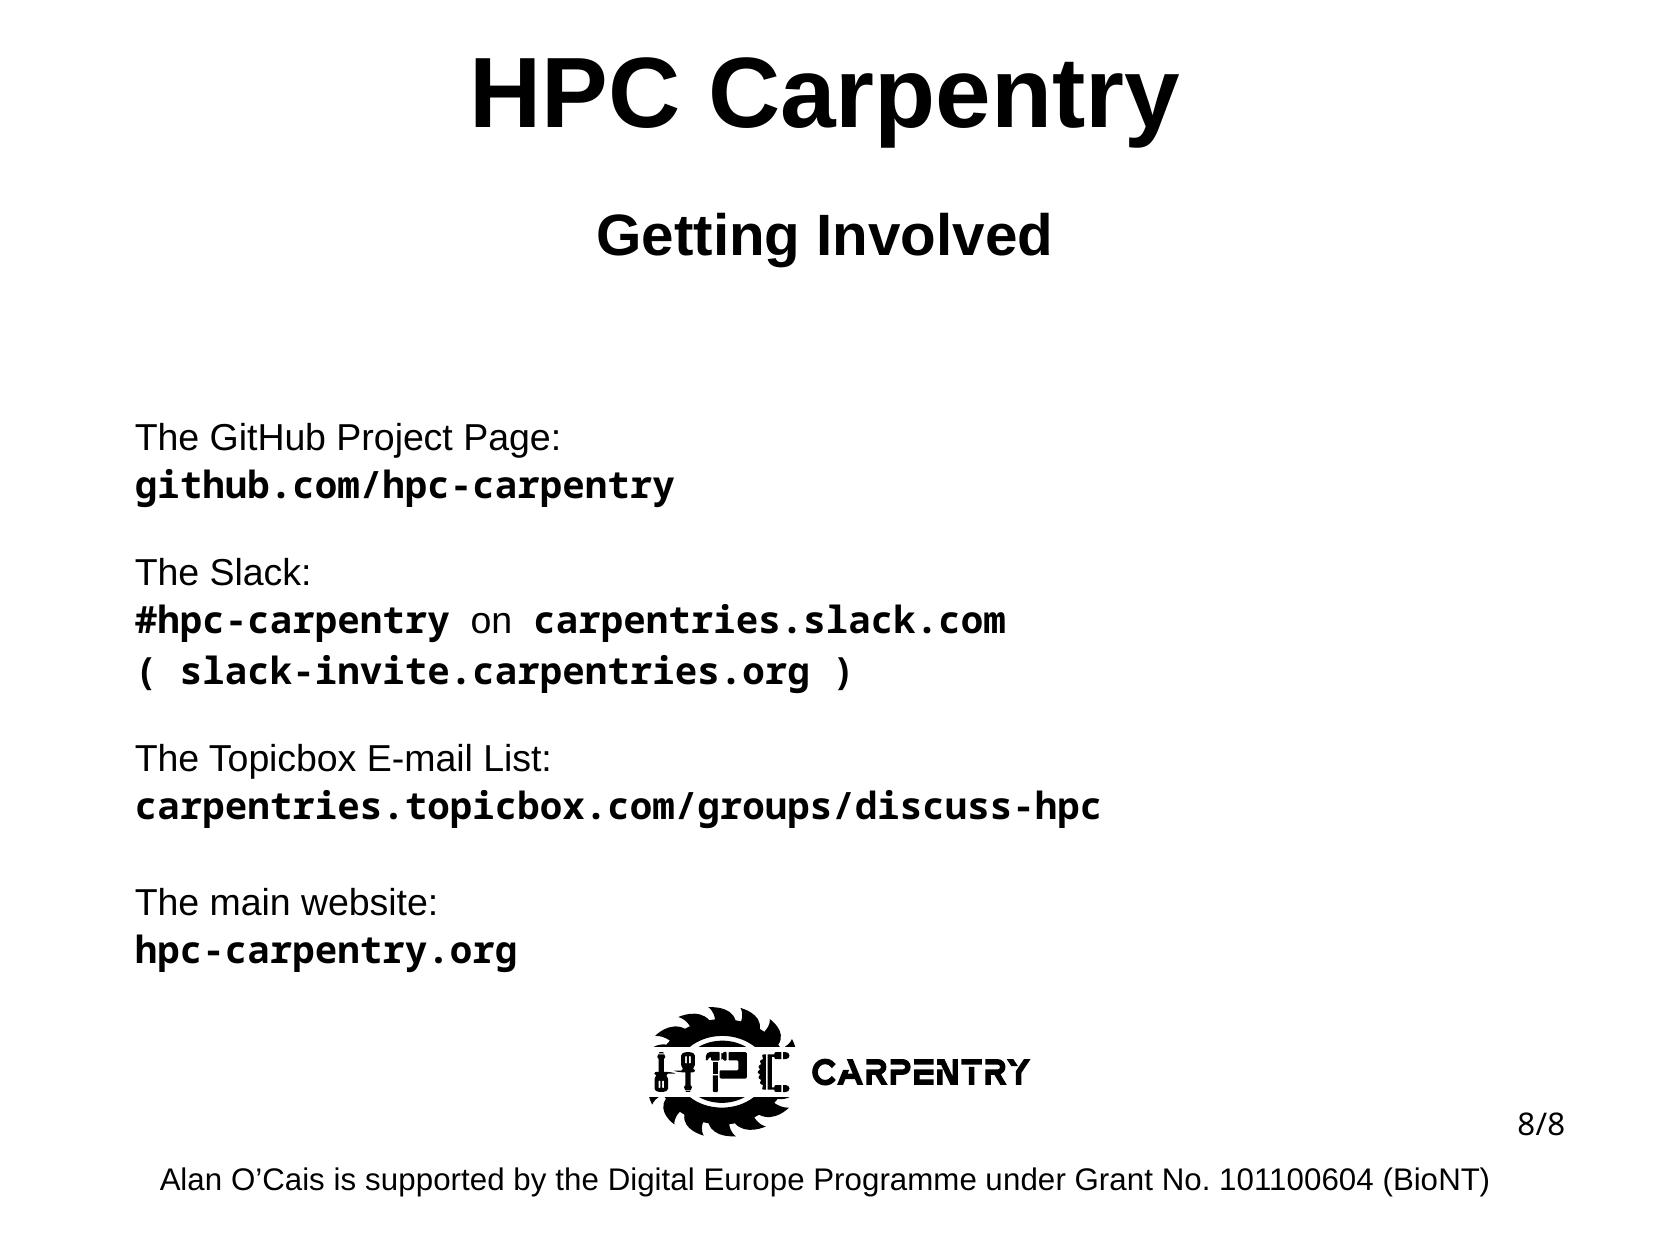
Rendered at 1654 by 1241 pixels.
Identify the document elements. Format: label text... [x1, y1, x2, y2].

text_box The GitHub Project Page: github.com/hpc-carpentry The Slack: #hpc-carpentry on carpentries.slack.com ( slack-invite.carpentries.org ) The Topicbox E-mail List: carpentries.topicbox.com/groups/discuss-hpc The main website: hpc-carpentry.org [120, 409, 1546, 934]
text_box HPC Carpentry [45, 30, 1606, 166]
text_box Getting Involved [75, 195, 1576, 275]
picture [584, 975, 1096, 1155]
text_box <number>/8 [1525, 1095, 1654, 1241]
text_box Alan O’Cais is supported by the Digital Europe Programme under Grant No. 101100604 (BioNT) [145, 1155, 1526, 1216]
